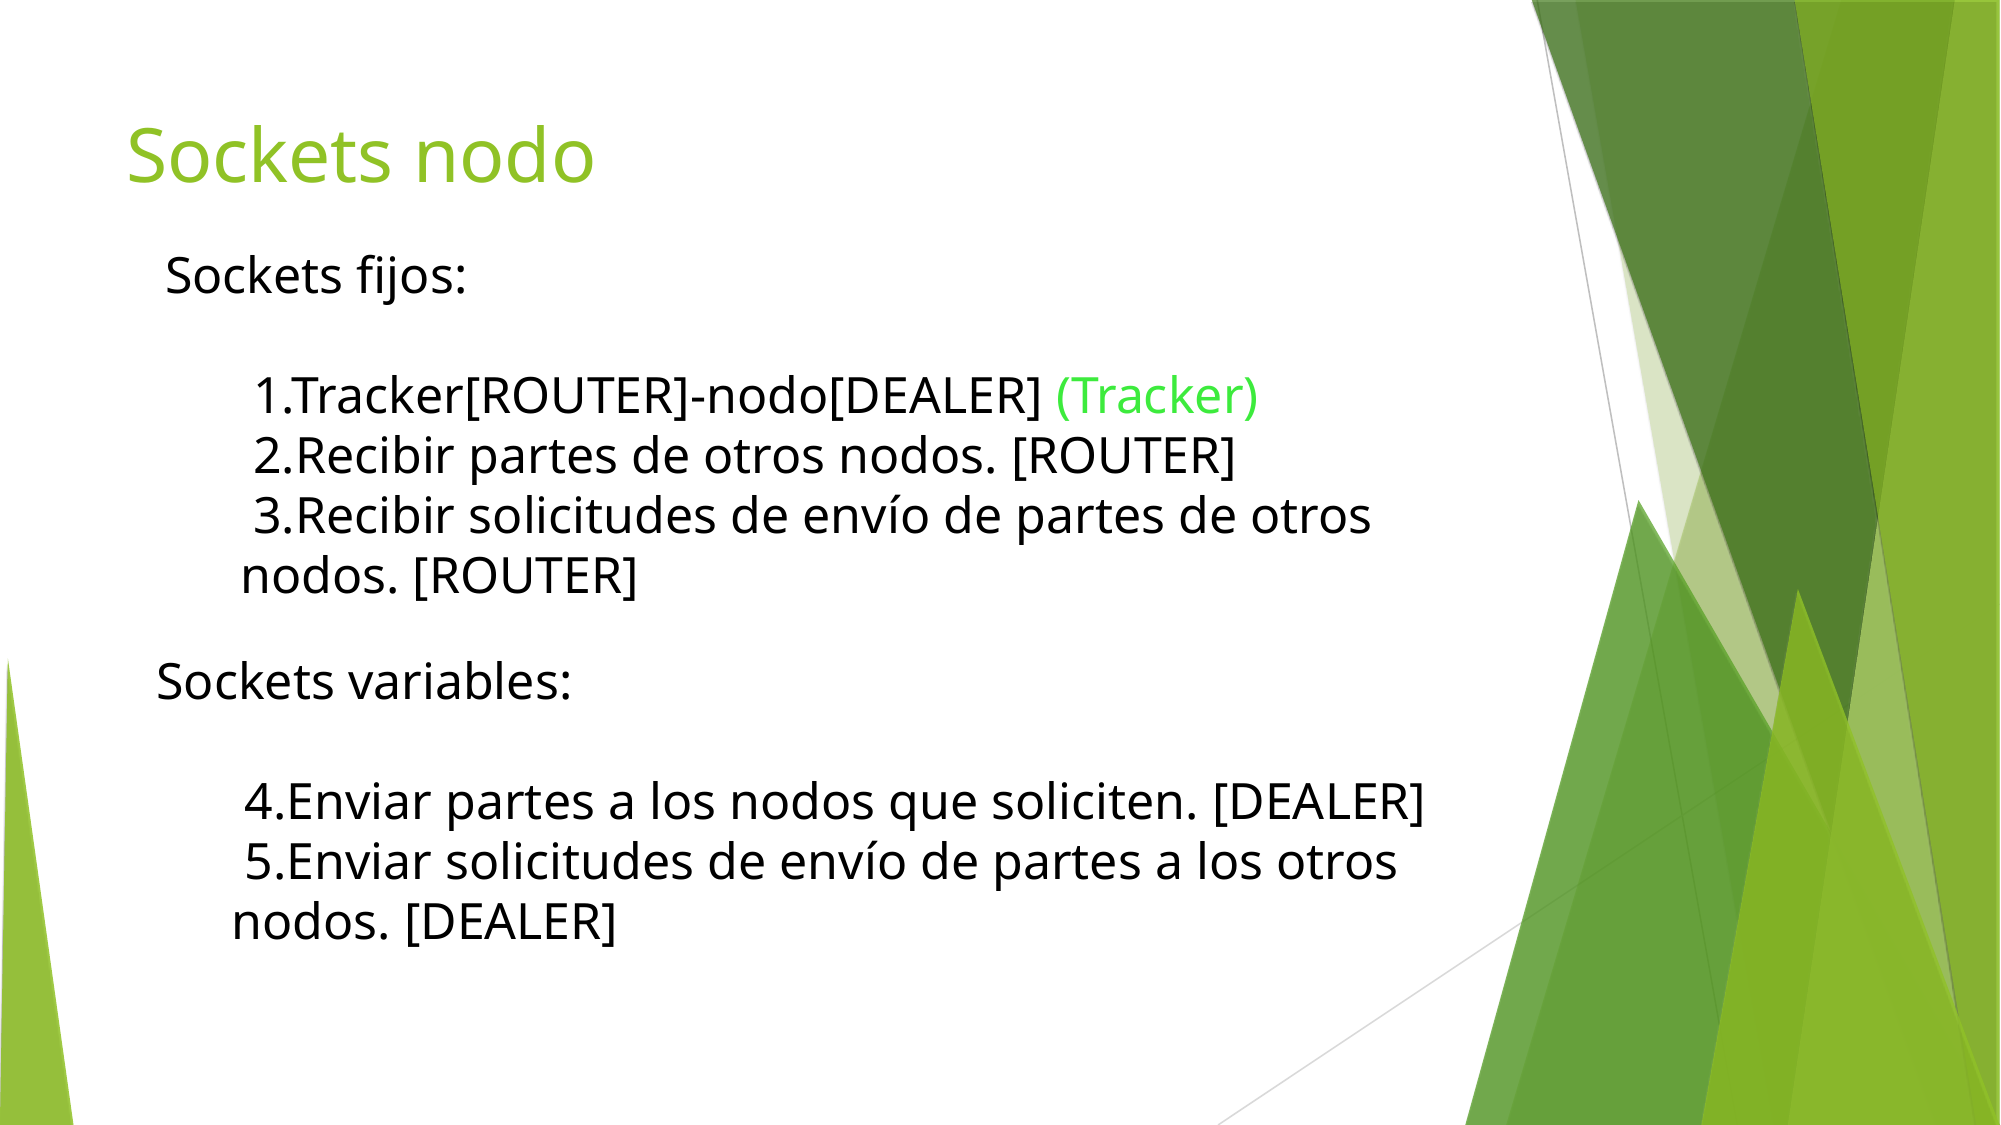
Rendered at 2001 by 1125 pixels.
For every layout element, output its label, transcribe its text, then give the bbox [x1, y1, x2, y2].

text_box Sockets variables: 4.Enviar partes a los nodos que soliciten. [DEALER] 5.Enviar solicitudes de envío de partes a los otros nodos. [DEALER] [141, 641, 1513, 957]
text_box Sockets fijos: 1.Tracker[ROUTER]-nodo[DEALER] (Tracker) 2.Recibir partes de otros nodos. [ROUTER] 3.Recibir solicitudes de envío de partes de otros nodos. [ROUTER] [150, 236, 1522, 611]
title Sockets nodo [111, 99, 1522, 317]
